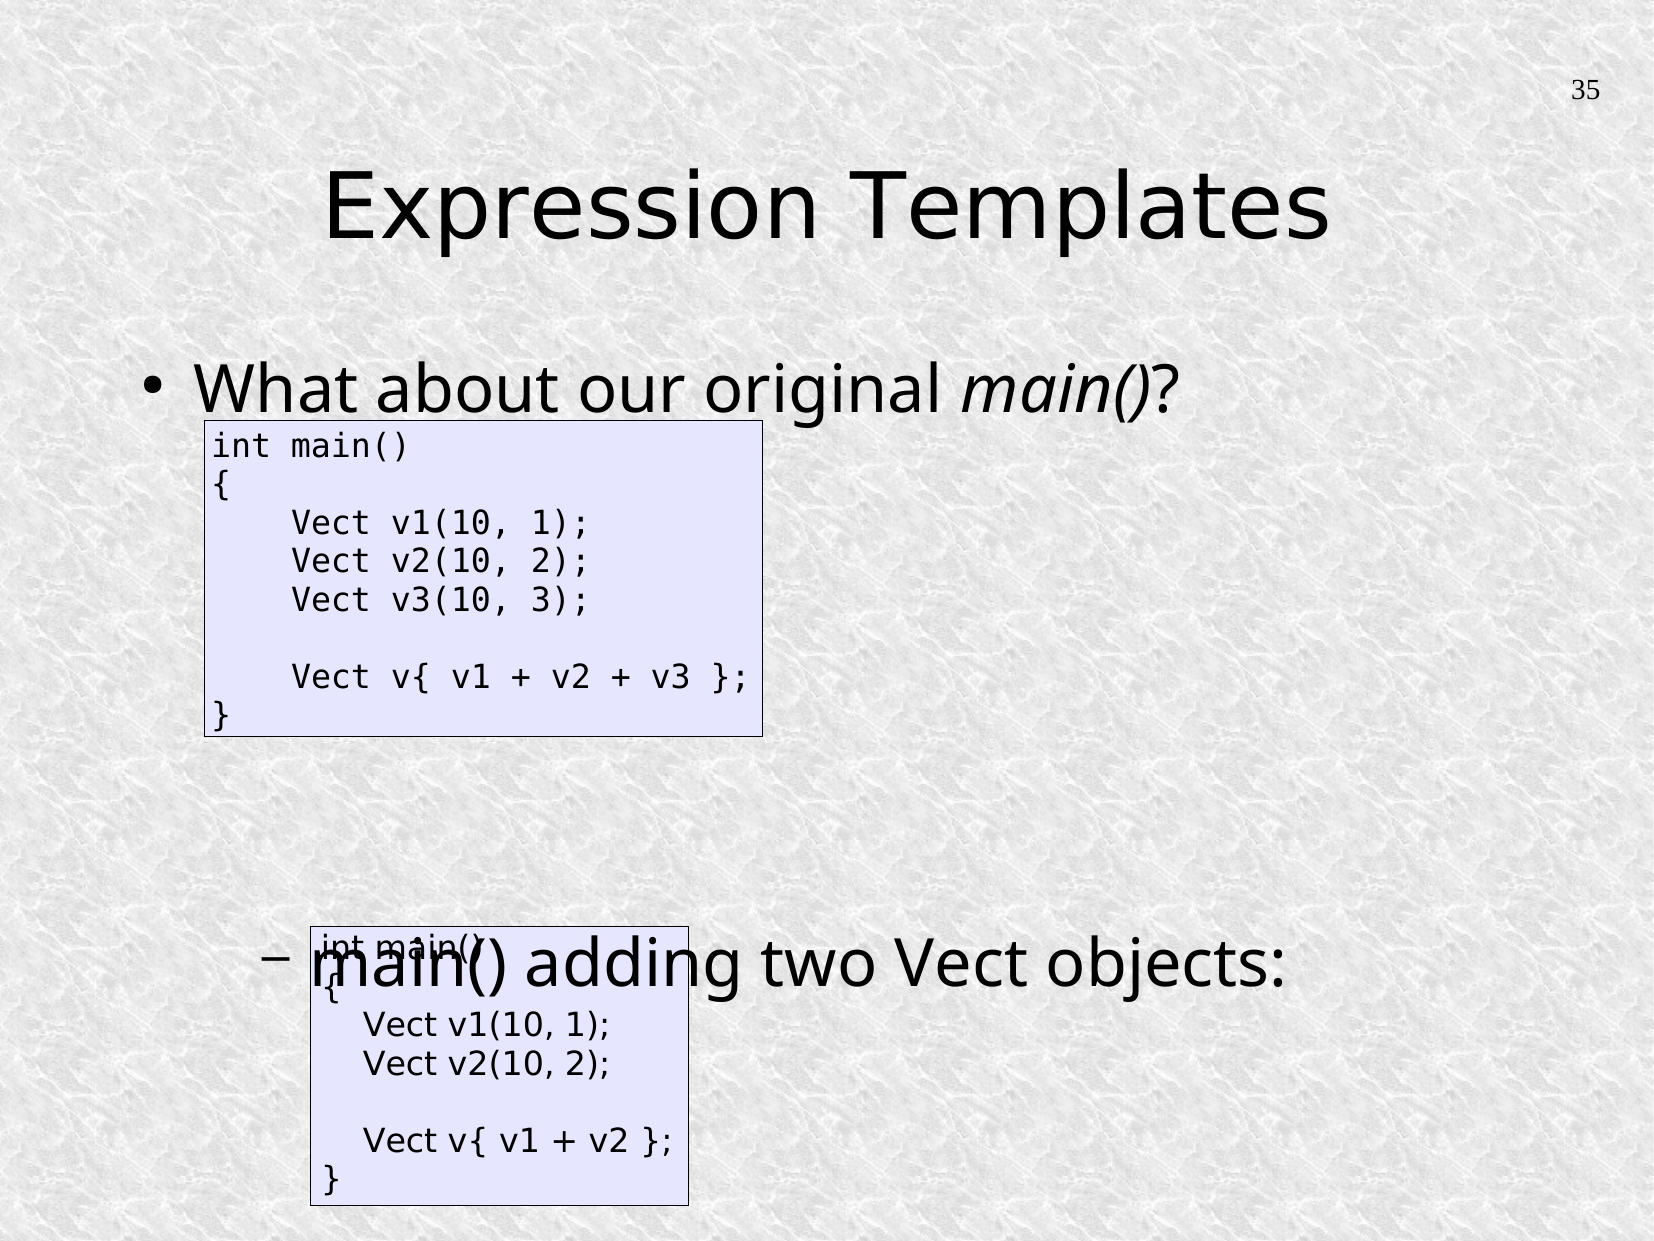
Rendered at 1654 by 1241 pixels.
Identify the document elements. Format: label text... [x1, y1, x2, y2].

picture [0, 0, 1654, 1241]
list What about our original main()? main() adding two Vect objects: [123, 341, 1536, 1241]
title Expression Templates [121, 102, 1534, 310]
text_box int main() { Vect v1(10, 1); Vect v2(10, 2); Vect v3(10, 3); Vect v{ v1 + v2 + v3 }; } [211, 426, 752, 735]
text_box int main() { Vect v1(10, 1); Vect v2(10, 2); Vect v{ v1 + v2 }; } [320, 929, 674, 1199]
